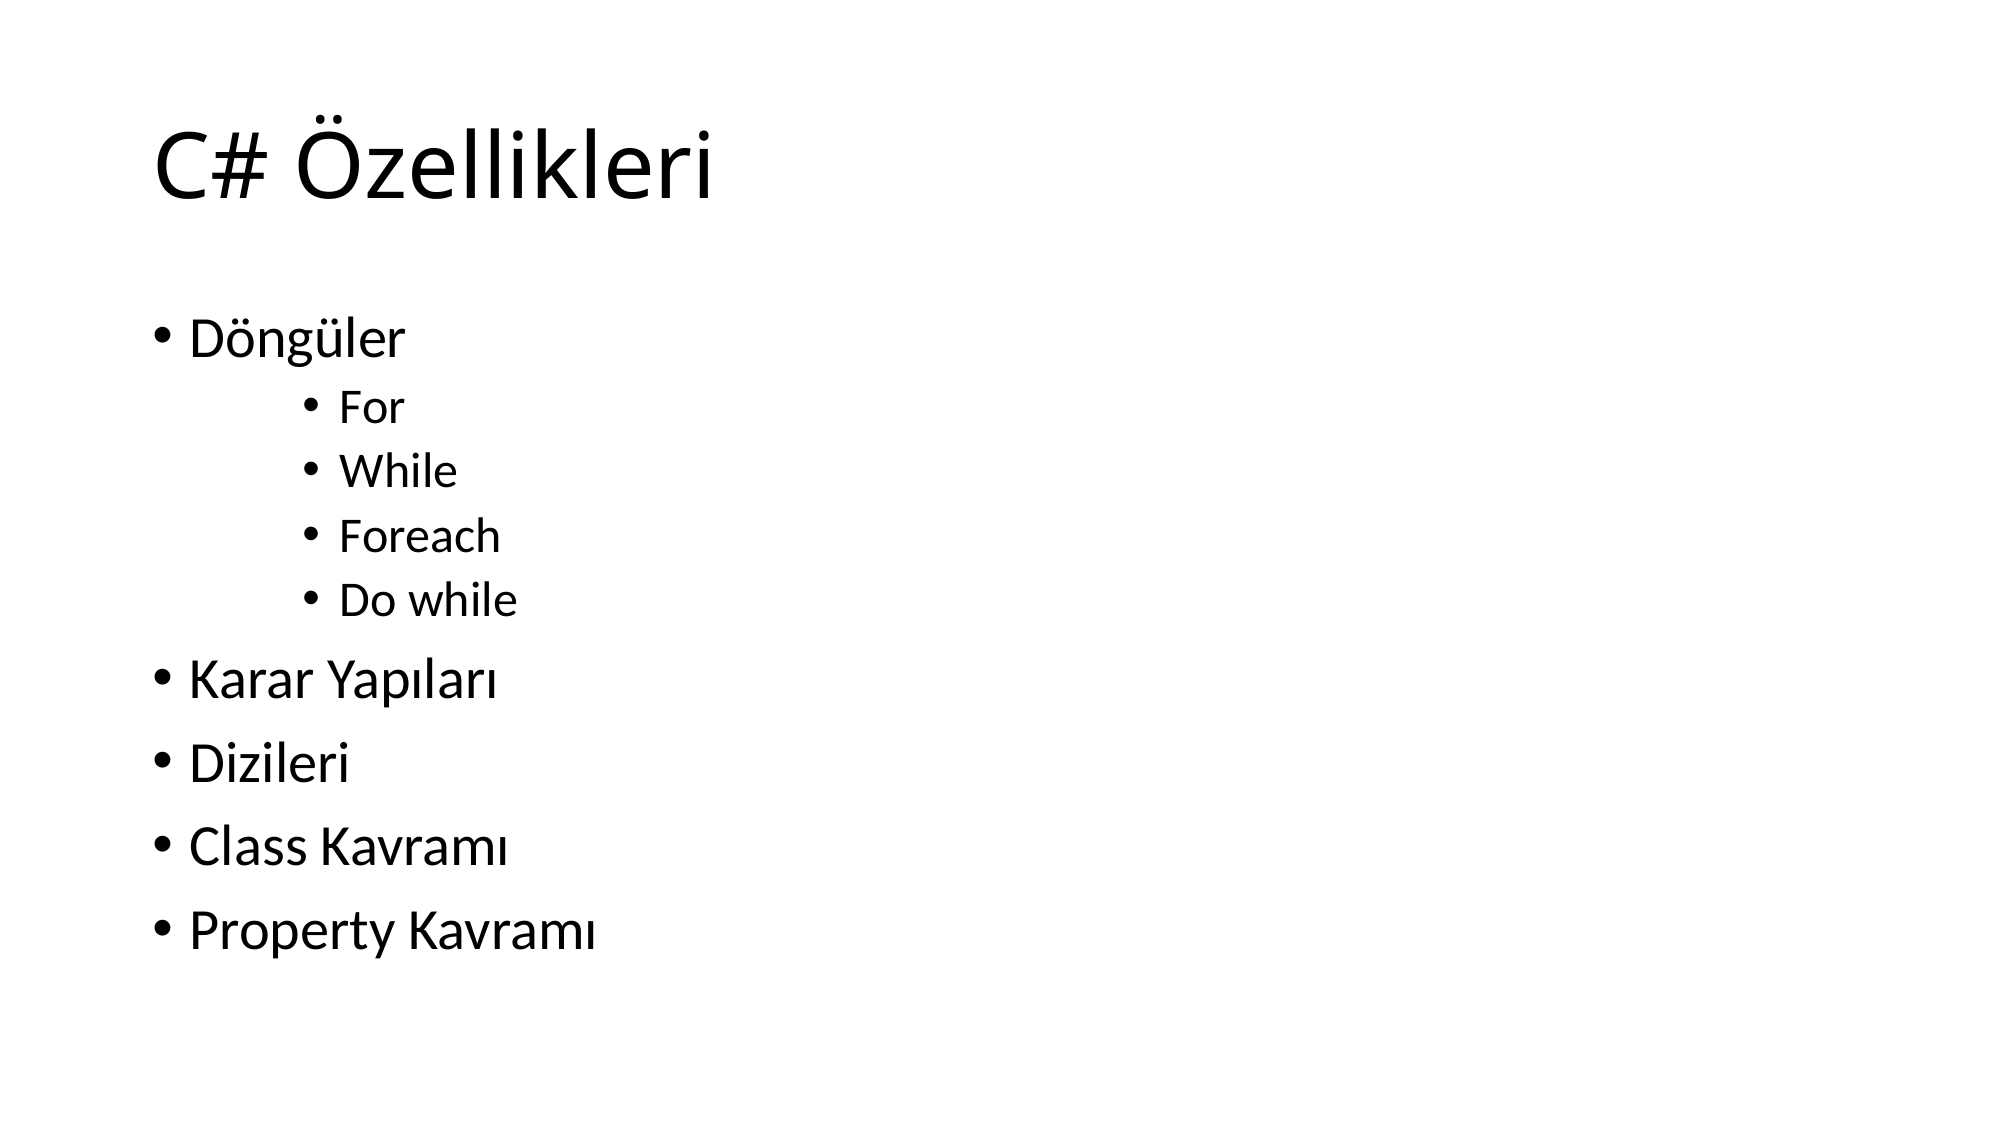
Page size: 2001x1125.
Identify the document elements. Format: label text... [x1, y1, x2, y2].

list Döngüler For While Foreach Do while Karar Yapıları Dizileri Class Kavramı Property Kavramı [137, 299, 1863, 1014]
title C# Özellikleri [137, 59, 1863, 278]
